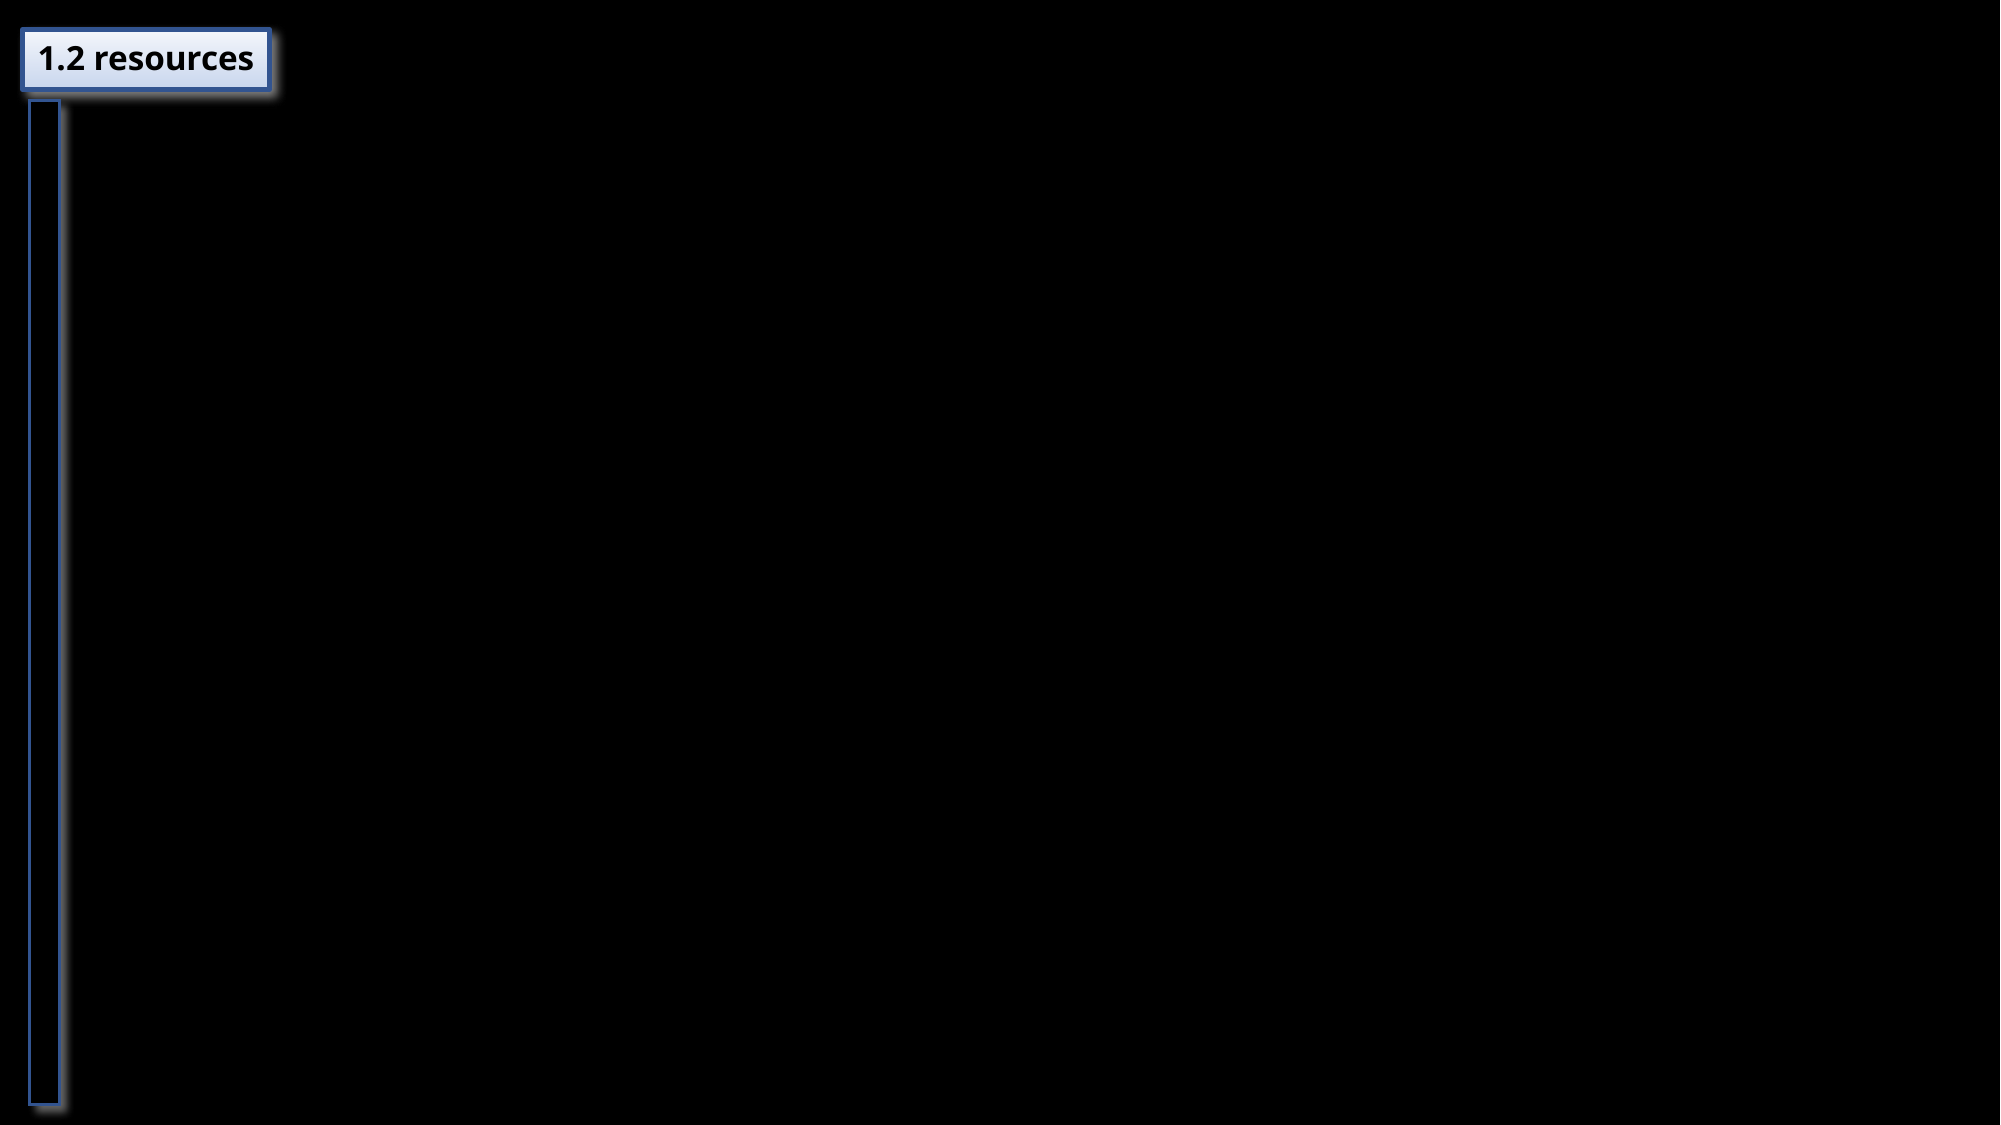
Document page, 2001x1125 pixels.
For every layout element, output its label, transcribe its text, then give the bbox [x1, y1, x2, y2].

title 1.2 resources [29, 29, 263, 90]
text_box [29, 100, 60, 1105]
